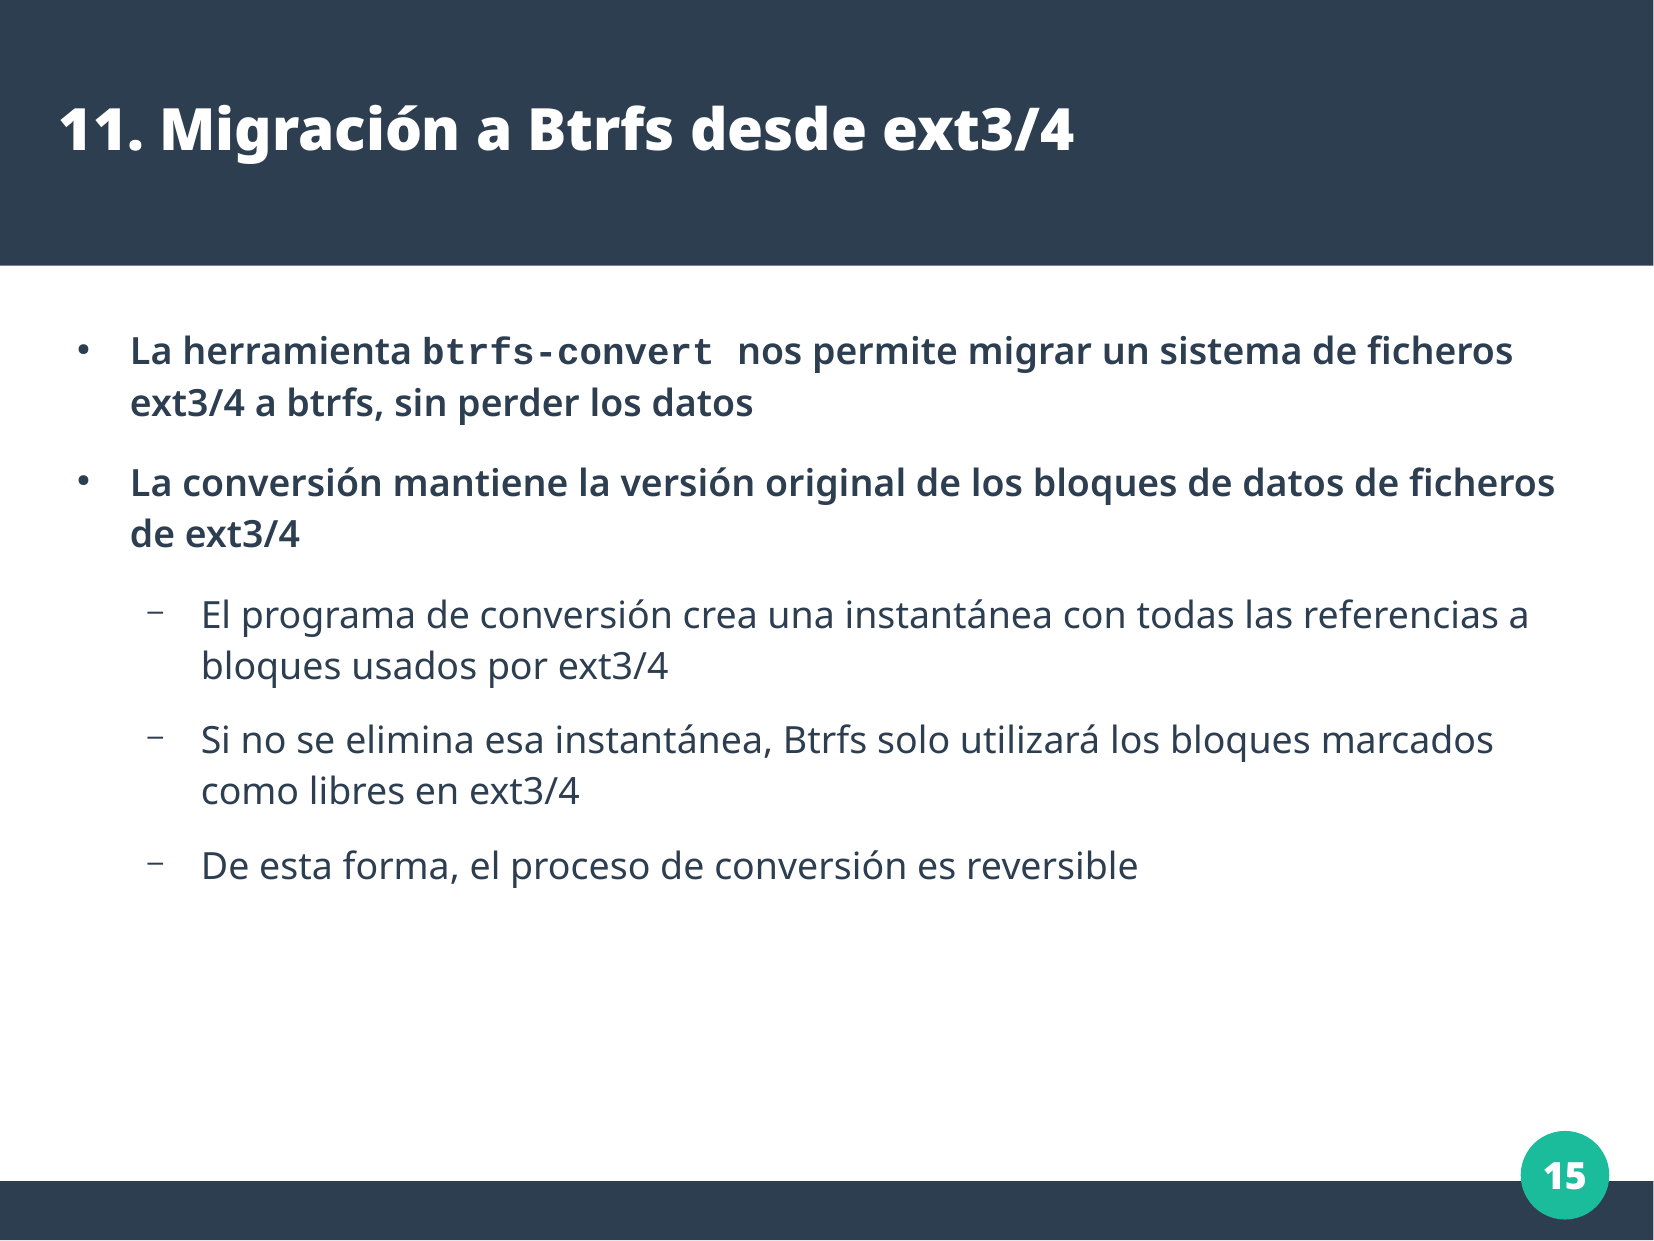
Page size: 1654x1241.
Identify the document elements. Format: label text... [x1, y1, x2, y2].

title 11. Migración a Btrfs desde ext3/4 [59, 49, 1595, 207]
list La herramienta btrfs-convert nos permite migrar un sistema de ficheros ext3/4 a btrfs, sin perder los datos La conversión mantiene la versión original de los bloques de datos de ficheros de ext3/4 El programa de conversión crea una instantánea con todas las referencias a bloques usados por ext3/4 Si no se elimina esa instantánea, Btrfs solo utilizará los bloques marcados como libres en ext3/4 De esta forma, el proceso de conversión es reversible [59, 324, 1595, 1152]
